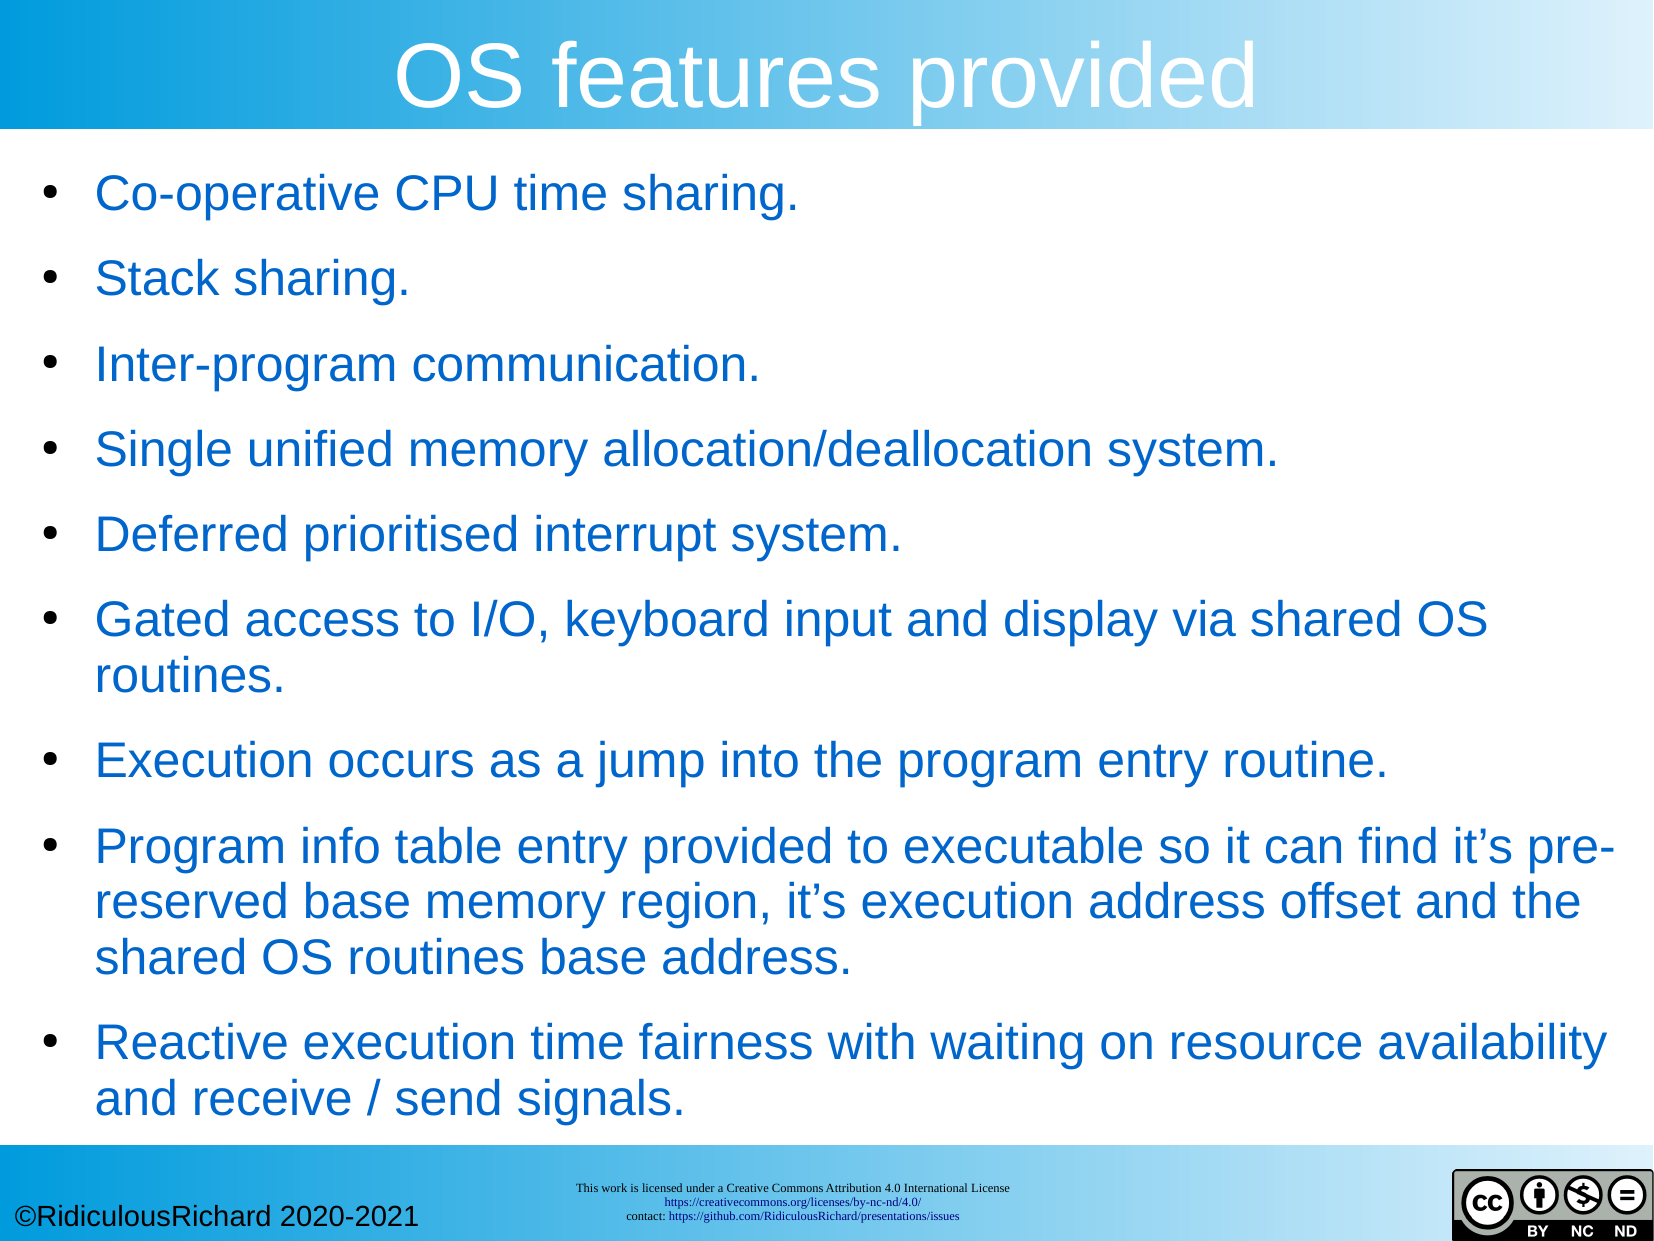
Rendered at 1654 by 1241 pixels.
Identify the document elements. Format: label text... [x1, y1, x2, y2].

list Co-operative CPU time sharing. Stack sharing. Inter-program communication. Single unified memory allocation/deallocation system. Deferred prioritised interrupt system. Gated access to I/O, keyboard input and display via shared OS routines. Execution occurs as a jump into the program entry routine. Program info table entry provided to executable so it can find it’s pre-reserved base memory region, it’s execution address offset and the shared OS routines base address. Reactive execution time fairness with waiting on resource availability and receive / send signals. [23, 165, 1630, 1123]
picture [138, 1146, 142, 1241]
picture [1452, 1169, 1654, 1241]
title OS features provided [82, 23, 1571, 129]
